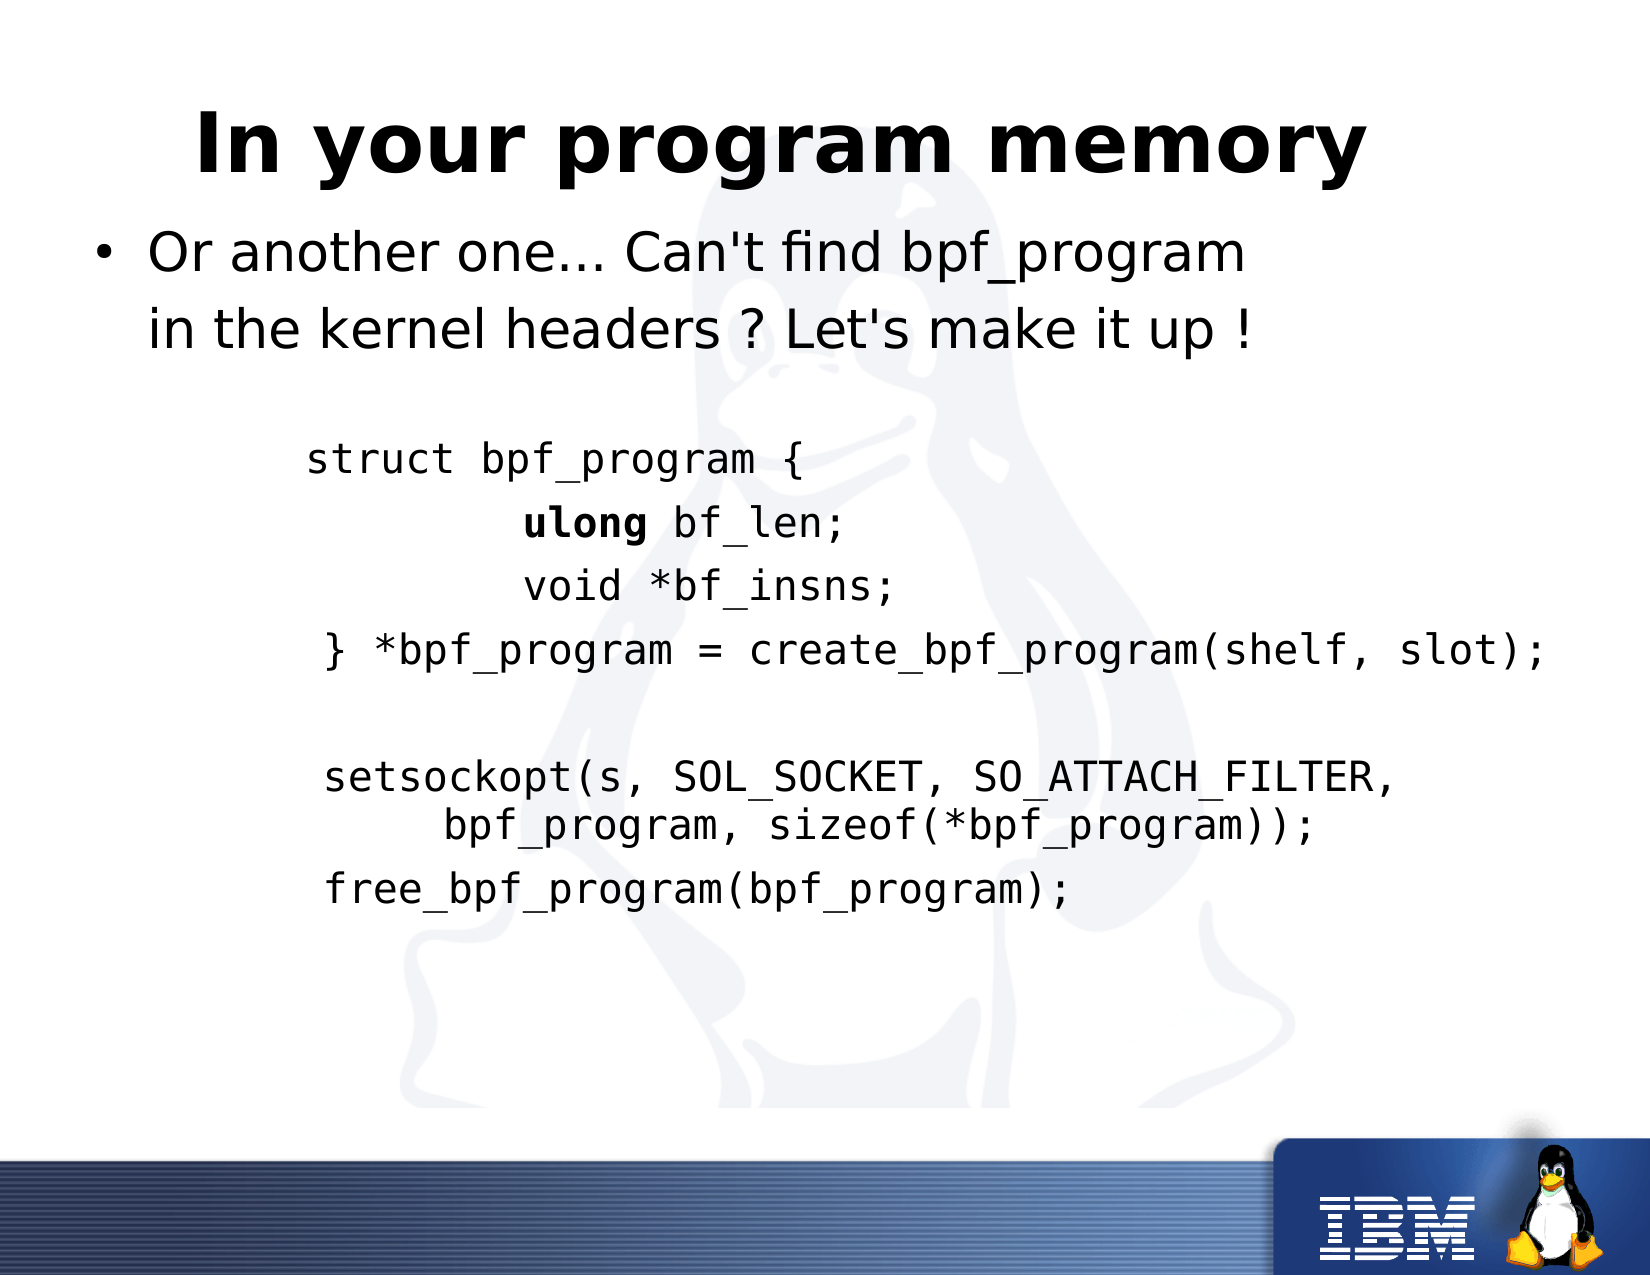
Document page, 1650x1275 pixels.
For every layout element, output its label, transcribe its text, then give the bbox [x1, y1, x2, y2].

title In your program memory [76, 76, 1457, 211]
list Or another one... Can't find bpf_program in the kernel headers ? Let's make it up ! struct bpf_program { ulong bf_len; void *bf_insns; } *bpf_program = create_bpf_program(shelf, slot); setsockopt(s, SOL_SOCKET, SO_ATTACH_FILTER, bpf_program, sizeof(*bpf_program)); free_bpf_program(bpf_program); [76, 221, 1576, 1041]
